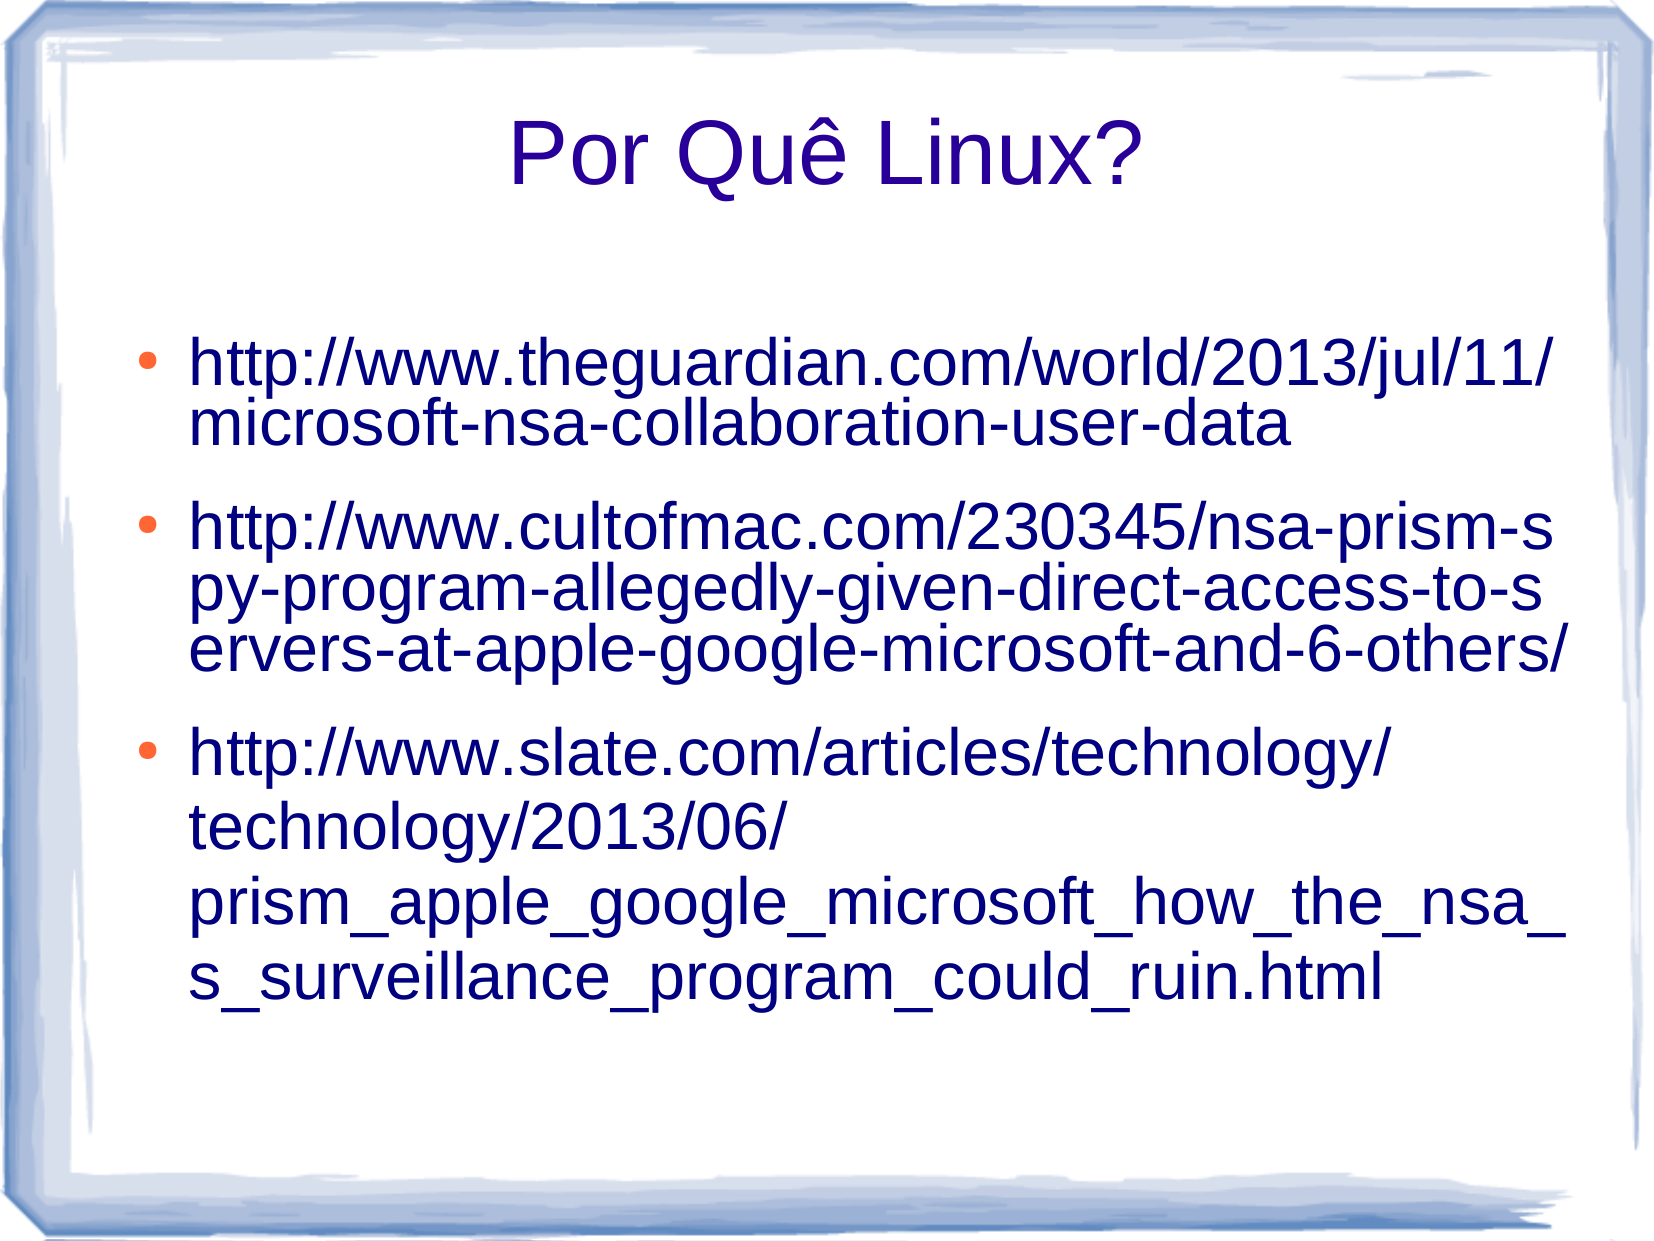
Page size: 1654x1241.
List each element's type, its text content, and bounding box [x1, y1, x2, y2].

picture [0, 0, 1654, 1241]
title Por Quê Linux? [82, 49, 1571, 257]
list http://www.theguardian.com/world/2013/jul/11/microsoft-nsa-collaboration-user-data http://www.cultofmac.com/230345/nsa-prism-spy-program-allegedly-given-direct-access-to-servers-at-apple-google-microsoft-and-6-others/ http://www.slate.com/articles/technology/technology/2013/06/prism_apple_google_microsoft_how_the_nsa_s_surveillance_program_could_ruin.html [118, 324, 1571, 1045]
